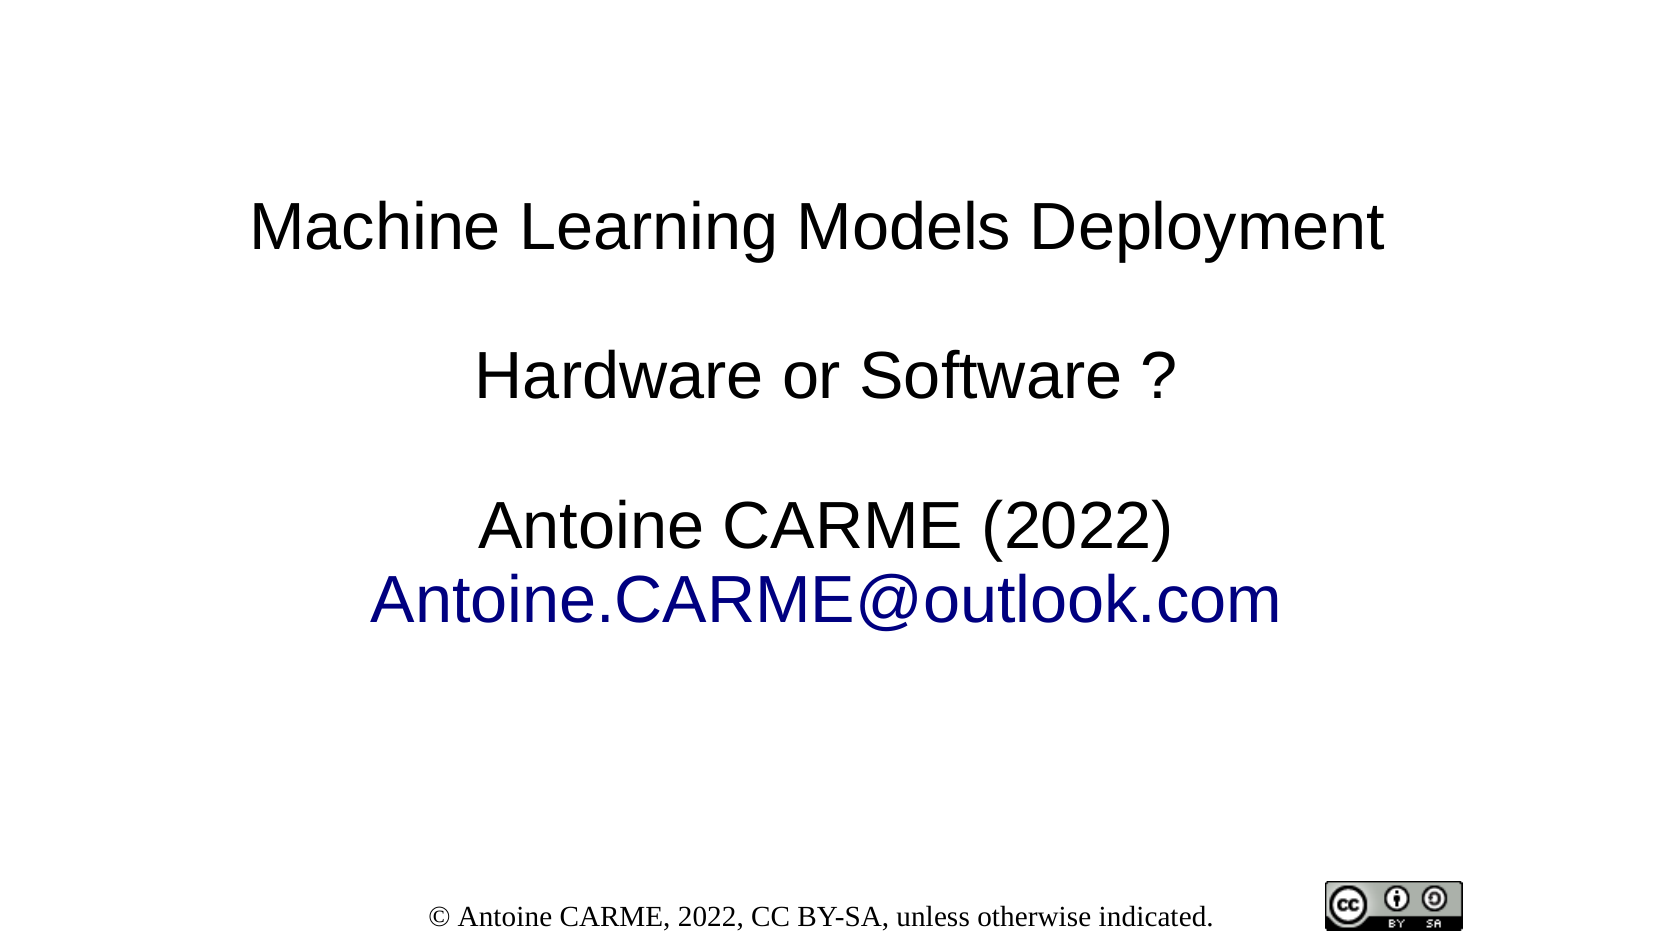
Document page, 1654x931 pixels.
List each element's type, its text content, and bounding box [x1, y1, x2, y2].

picture [1325, 881, 1463, 931]
subtitle Machine Learning Models Deployment Hardware or Software ? Antoine CARME (2022) Antoine.CARME@outlook.com [82, 188, 1571, 787]
